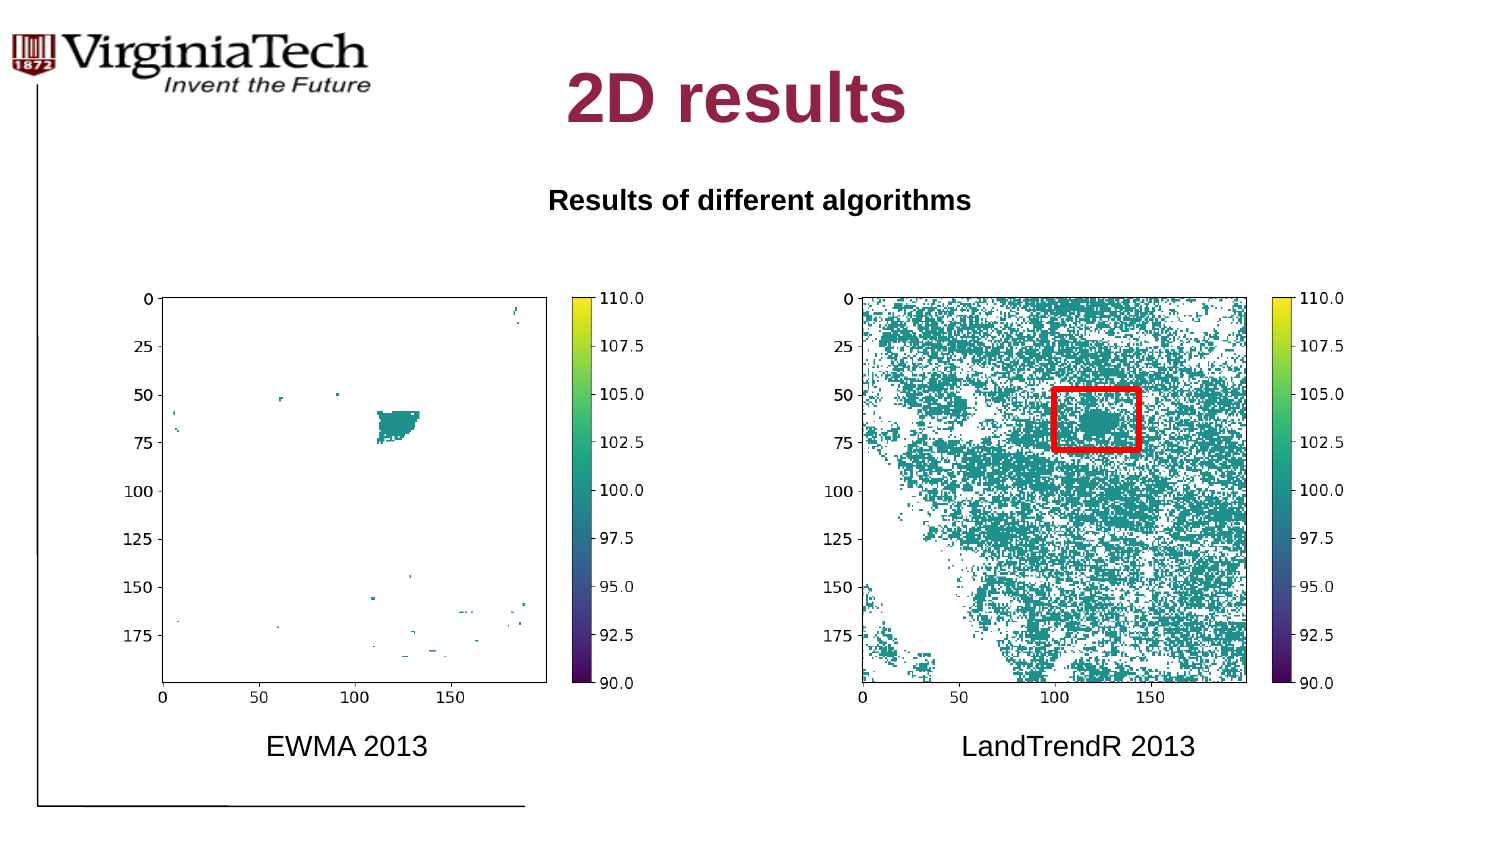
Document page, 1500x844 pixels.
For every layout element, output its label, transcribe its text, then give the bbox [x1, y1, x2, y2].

text_box LandTrendR 2013 [946, 712, 1212, 774]
title 2D results [90, 43, 1385, 136]
picture [750, 237, 1415, 737]
text_box EWMA 2013 [250, 712, 445, 774]
text_box Results of different algorithms [43, 166, 1477, 803]
picture [12, 32, 372, 94]
picture [50, 237, 715, 737]
